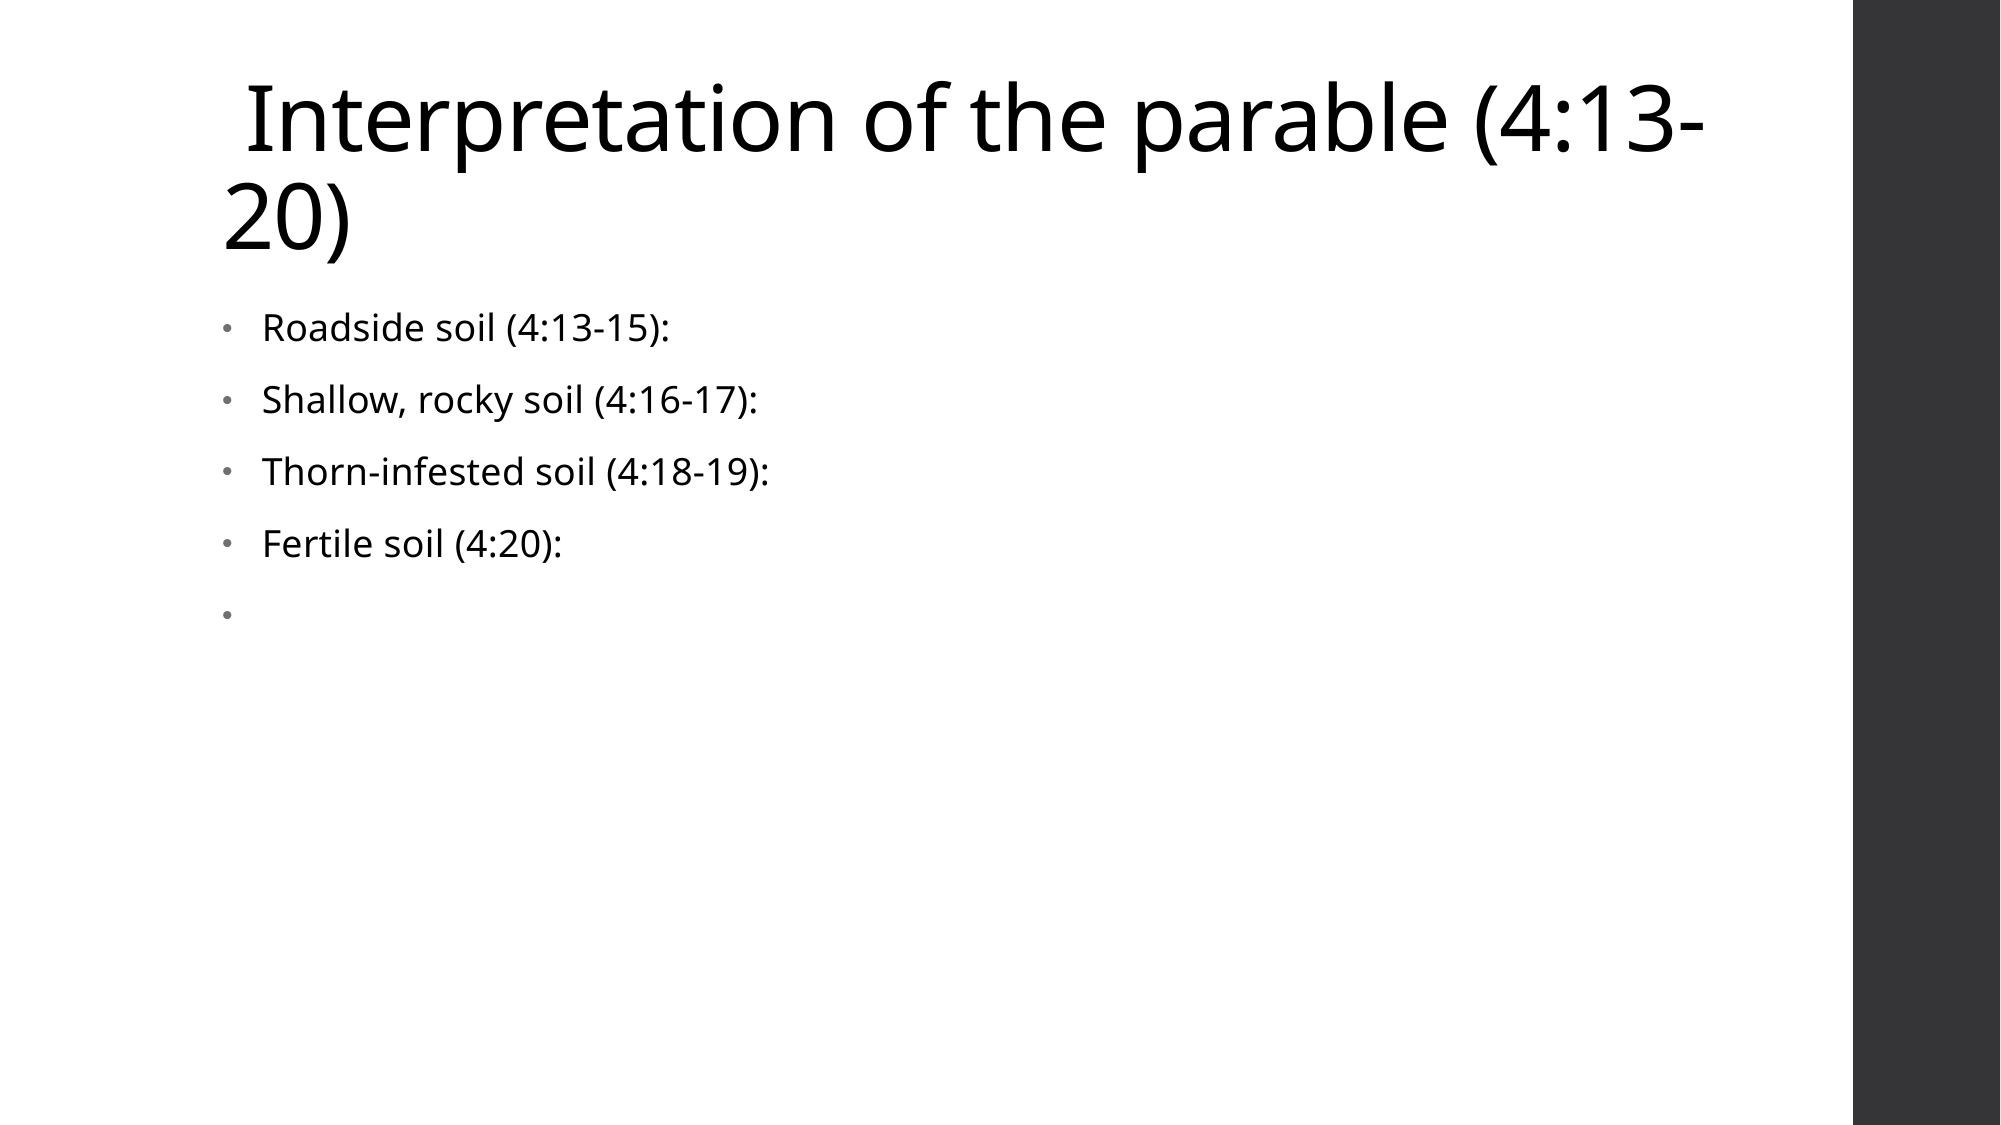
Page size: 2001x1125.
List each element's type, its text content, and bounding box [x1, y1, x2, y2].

title Interpretation of the parable (4:13-20) [206, 60, 1797, 278]
list Roadside soil (4:13-15): Shallow, rocky soil (4:16-17): Thorn-infested soil (4:18-19): Fertile soil (4:20): [206, 299, 1617, 1014]
